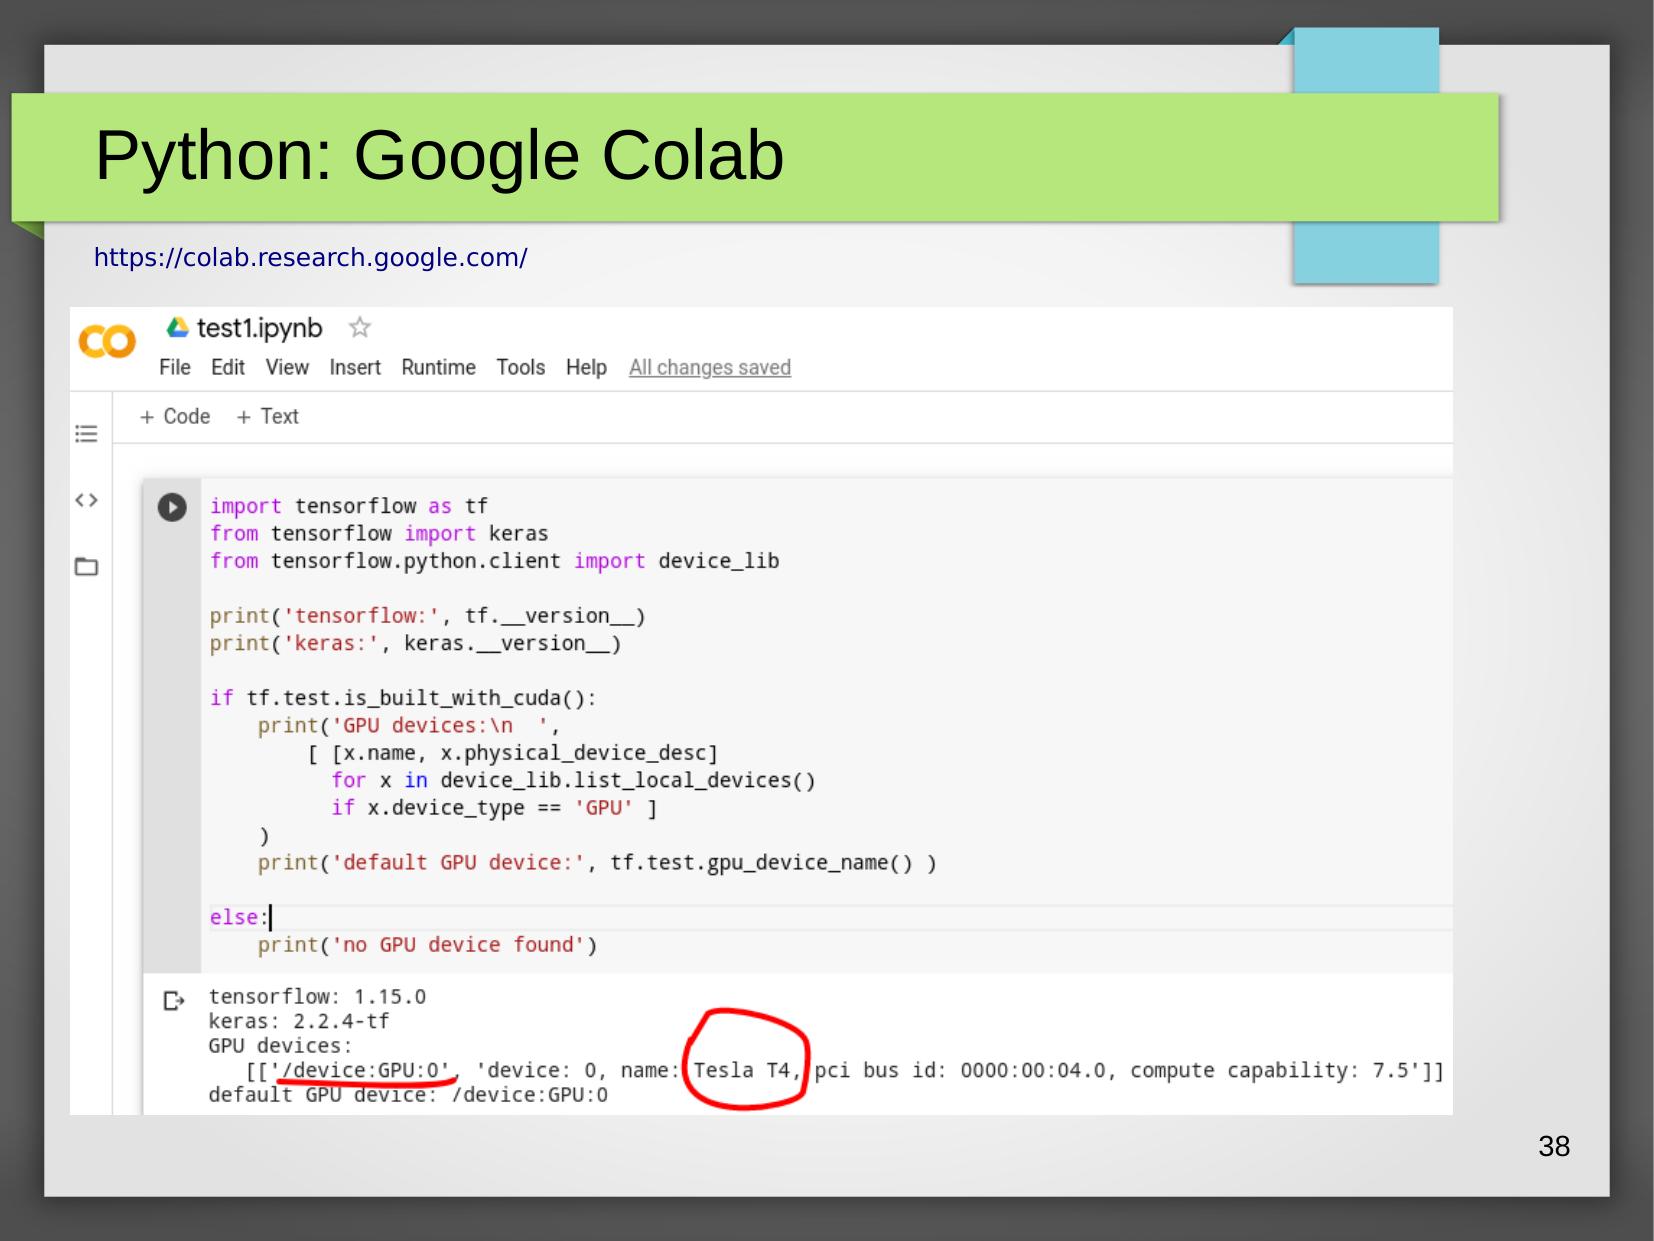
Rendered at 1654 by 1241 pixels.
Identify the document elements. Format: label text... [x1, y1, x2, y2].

title Python: Google Colab [94, 108, 1300, 201]
text_box https://colab.research.google.com/ [70, 236, 934, 307]
picture [0, 0, 1654, 1241]
